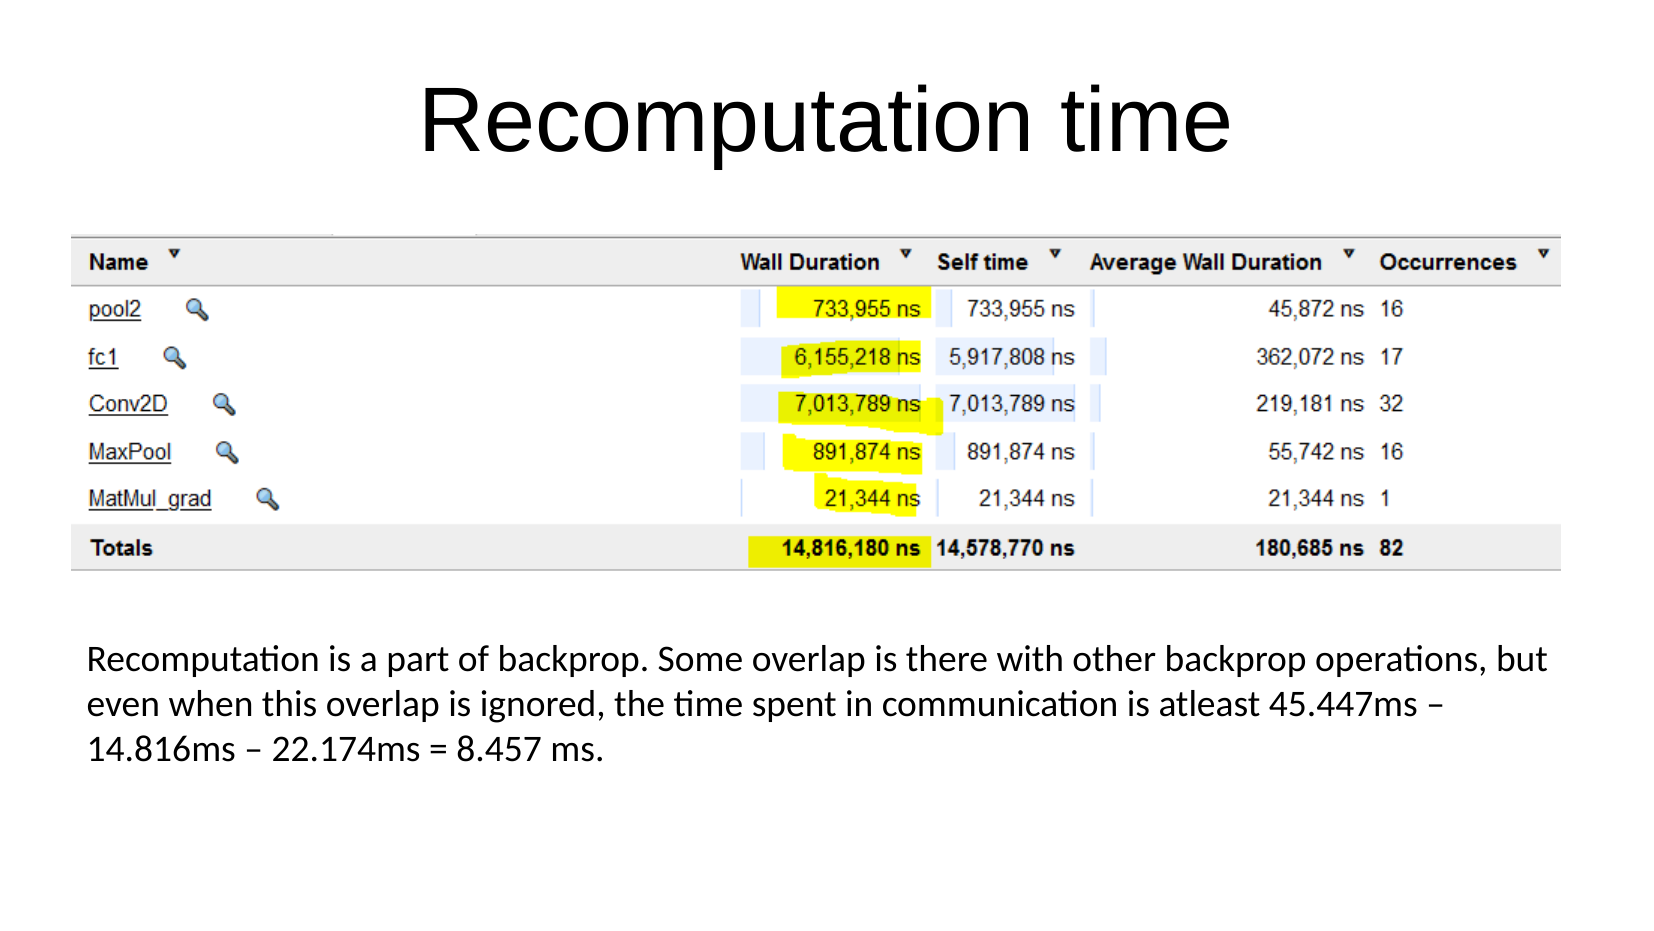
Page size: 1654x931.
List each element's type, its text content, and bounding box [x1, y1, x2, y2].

text_box Recomputation is a part of backprop. Some overlap is there with other backprop operations, but even when this overlap is ignored, the time spent in communication is atleast 45.447ms – 14.816ms – 22.174ms = 8.457 ms. [71, 626, 1571, 779]
picture [71, 234, 1561, 574]
title Recomputation time [82, 37, 1571, 193]
